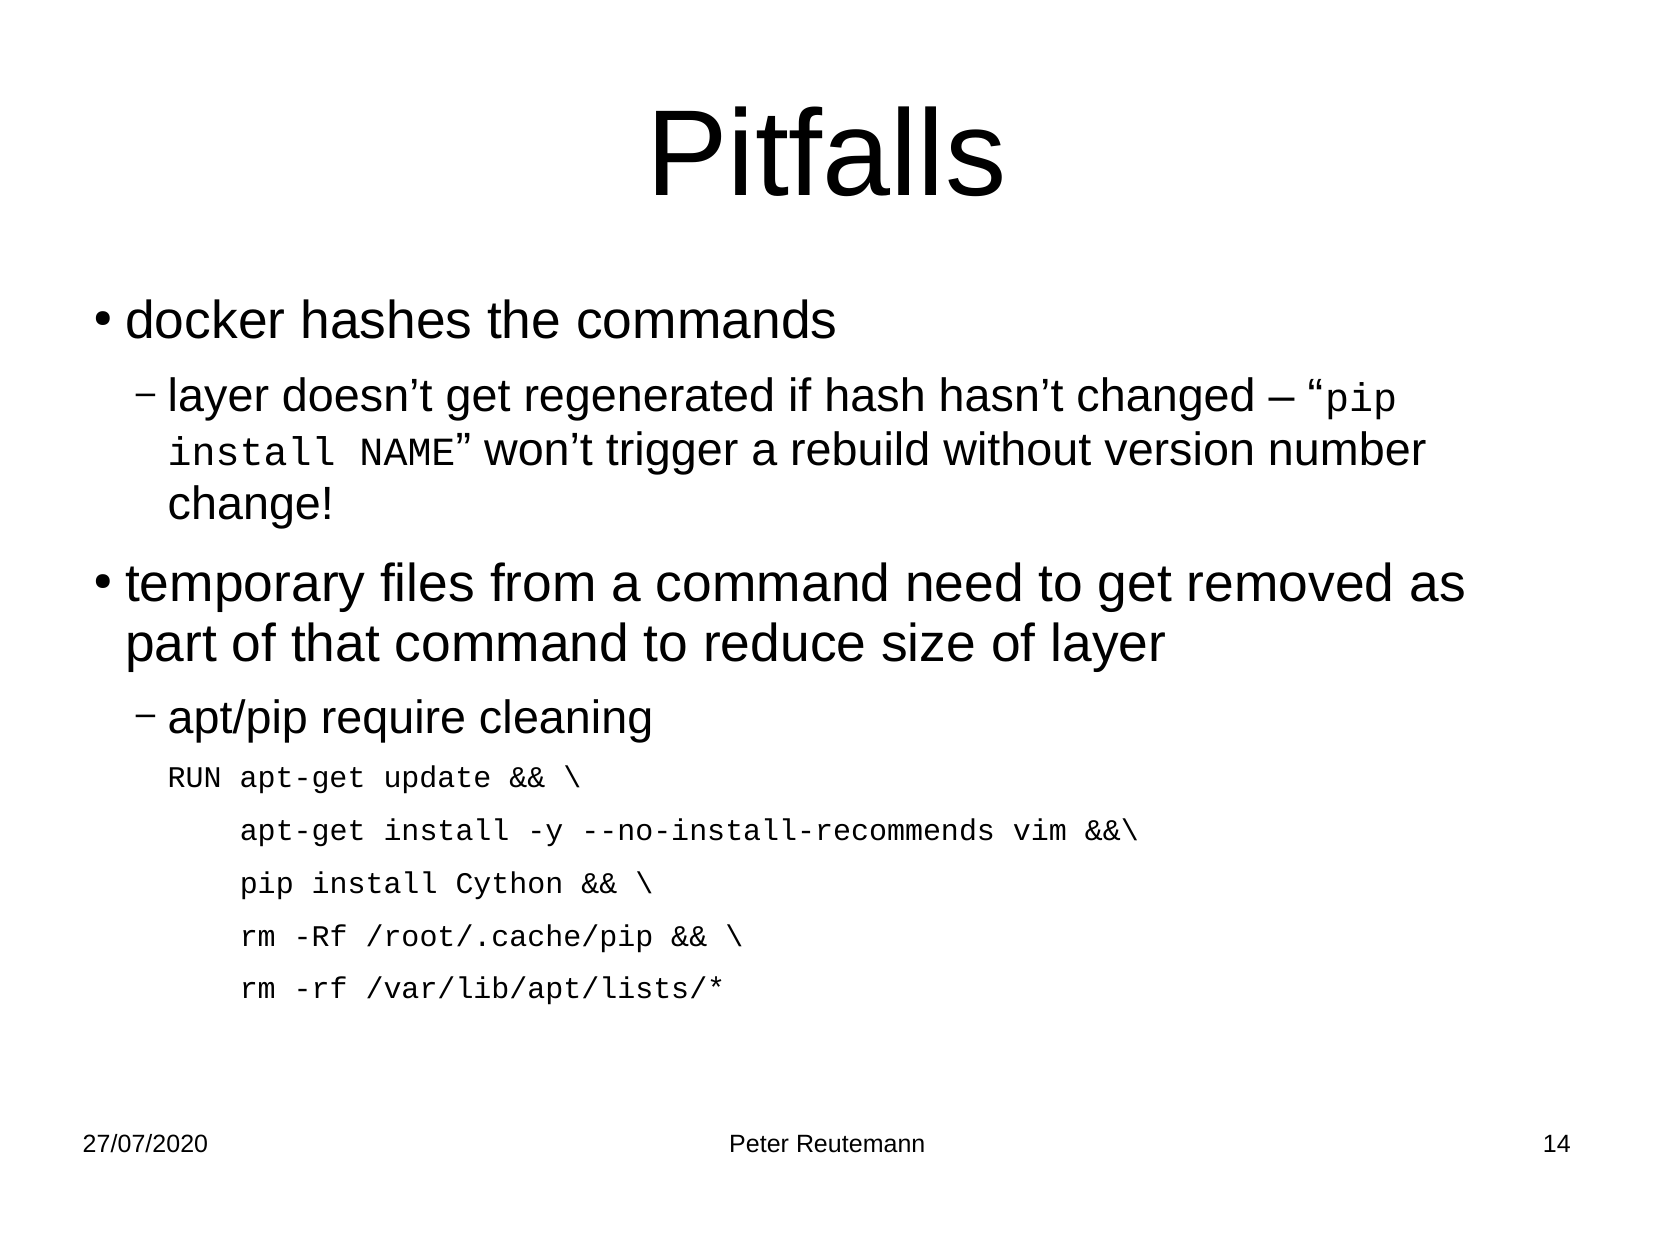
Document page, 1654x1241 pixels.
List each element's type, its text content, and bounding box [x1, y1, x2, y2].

title Pitfalls [82, 49, 1571, 257]
list docker hashes the commands layer doesn’t get regenerated if hash hasn’t changed – “pip install NAME” won’t trigger a rebuild without version number change! temporary files from a command need to get removed as part of that command to reduce size of layer apt/pip require cleaning RUN apt-get update && \ apt-get install -y --no-install-recommends vim &&\ pip install Cython && \ rm -Rf /root/.cache/pip && \ rm -rf /var/lib/apt/lists/* [82, 290, 1571, 1010]
